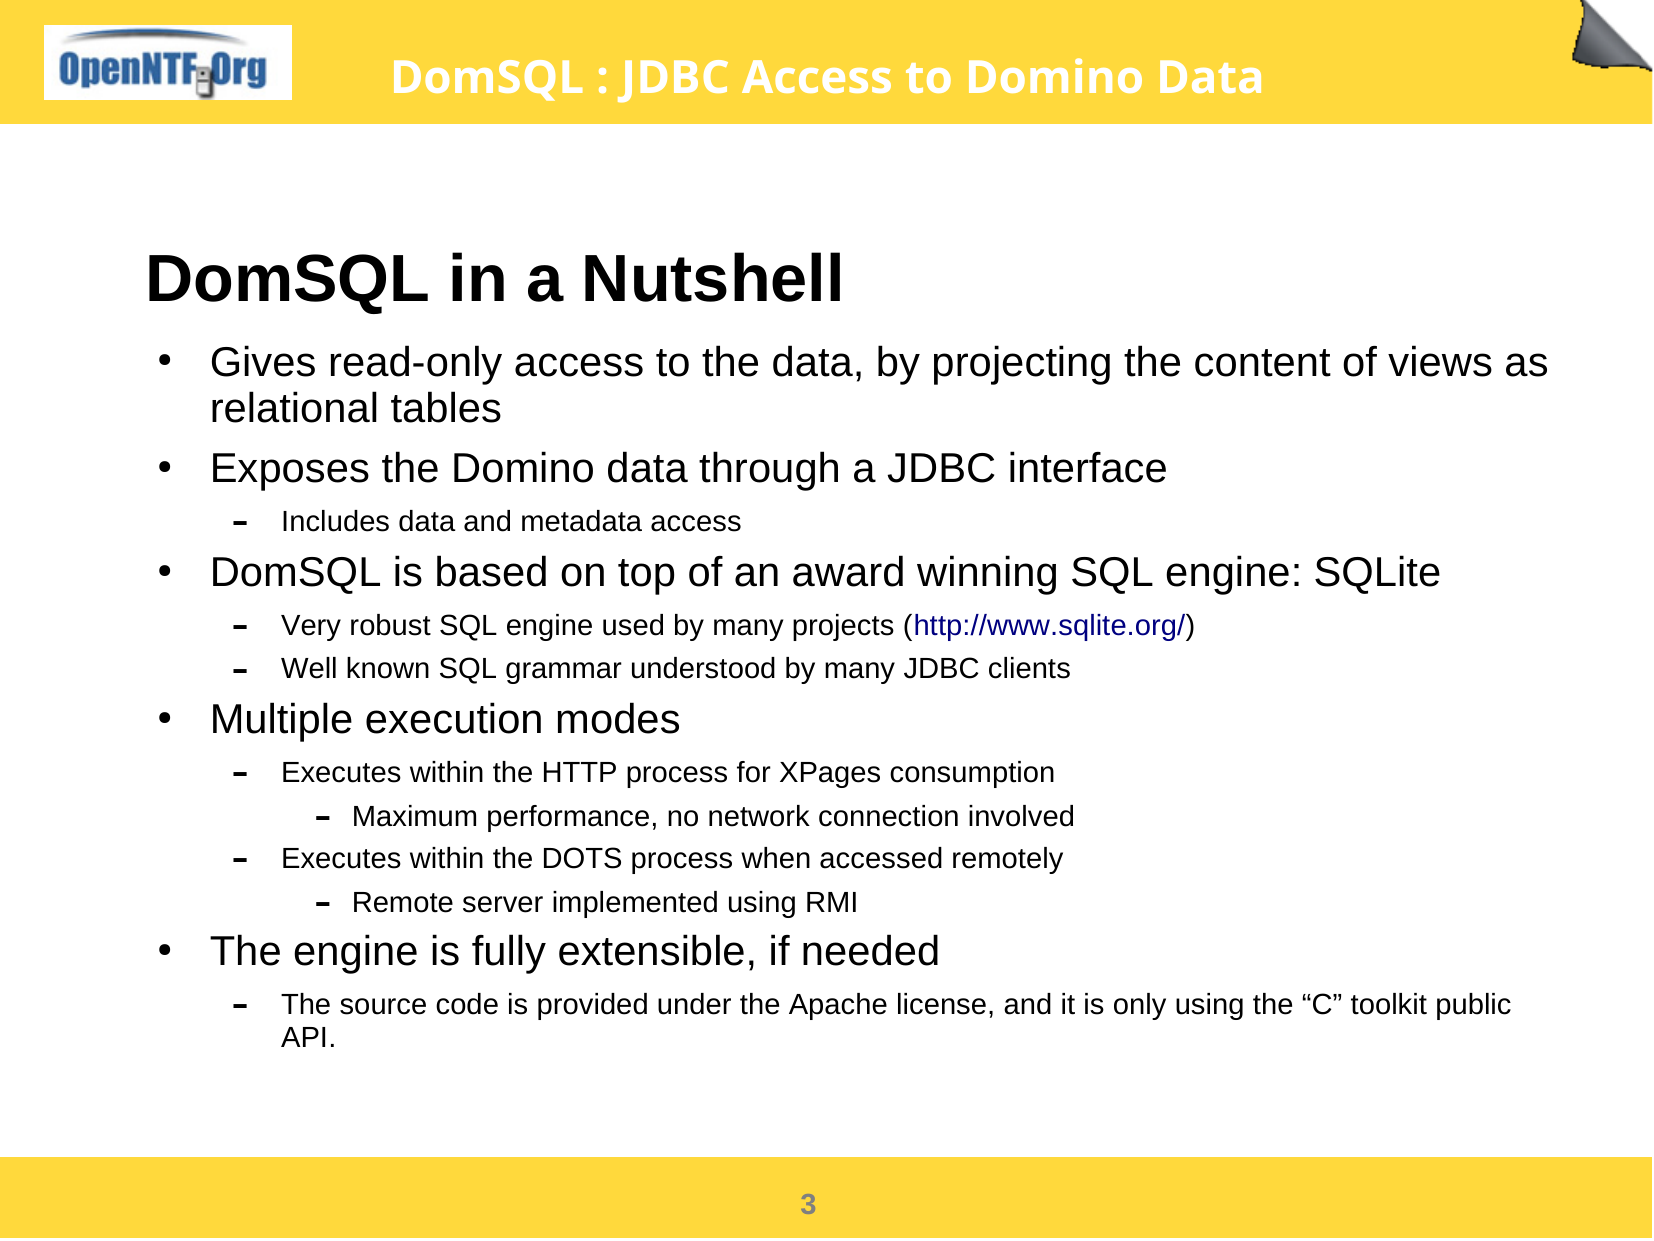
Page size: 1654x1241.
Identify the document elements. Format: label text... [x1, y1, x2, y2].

picture [0, 0, 1654, 124]
title DomSQL in a Nutshell [145, 144, 1513, 316]
picture [0, 1157, 1652, 1238]
list Gives read-only access to the data, by projecting the content of views as relational tables Exposes the Domino data through a JDBC interface Includes data and metadata access DomSQL is based on top of an award winning SQL engine: SQLite Very robust SQL engine used by many projects (http://www.sqlite.org/) Well known SQL grammar understood by many JDBC clients Multiple execution modes Executes within the HTTP process for XPages consumption Maximum performance, no network connection involved Executes within the DOTS process when accessed remotely Remote server implemented using RMI The engine is fully extensible, if needed The source code is provided under the Apache license, and it is only using the “C” toolkit public API. [139, 338, 1552, 1114]
